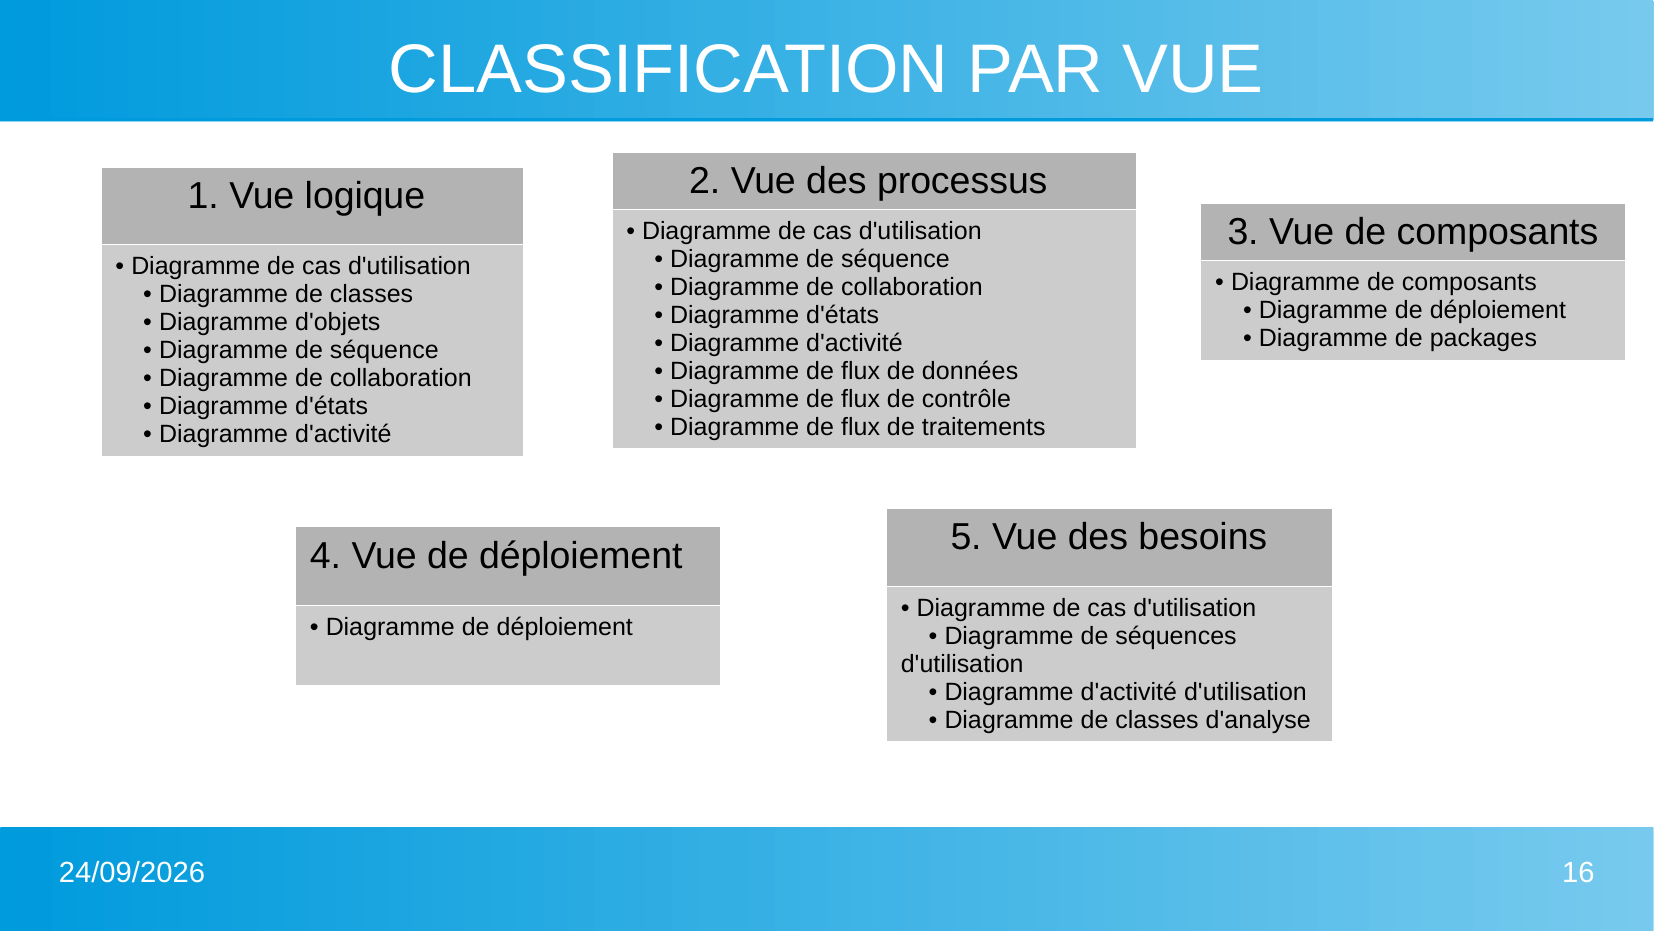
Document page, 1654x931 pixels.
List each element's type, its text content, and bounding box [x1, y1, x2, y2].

table_cell • Diagramme de déploiement [296, 606, 720, 685]
table_cell • Diagramme de cas d'utilisation • Diagramme de classes • Diagramme d'objets • Diagramme de séquence • Diagramme de collaboration • Diagramme d'états • Diagramme d'activité [102, 245, 523, 456]
table_header 5. Vue des besoins [887, 509, 1332, 586]
table_header 4. Vue de déploiement [296, 527, 720, 605]
table_header 2. Vue des processus [613, 153, 1136, 209]
table_header 3. Vue de composants [1201, 204, 1625, 260]
title CLASSIFICATION PAR VUE [59, 29, 1595, 108]
table_cell • Diagramme de cas d'utilisation • Diagramme de séquences d'utilisation • Diagramme d'activité d'utilisation • Diagramme de classes d'analyse [887, 587, 1332, 741]
table_cell • Diagramme de composants • Diagramme de déploiement • Diagramme de packages [1201, 261, 1625, 360]
table_header 1. Vue logique [102, 168, 523, 244]
table_cell • Diagramme de cas d'utilisation • Diagramme de séquence • Diagramme de collaboration • Diagramme d'états • Diagramme d'activité • Diagramme de flux de données • Diagramme de flux de contrôle • Diagramme de flux de traitements [613, 210, 1136, 448]
